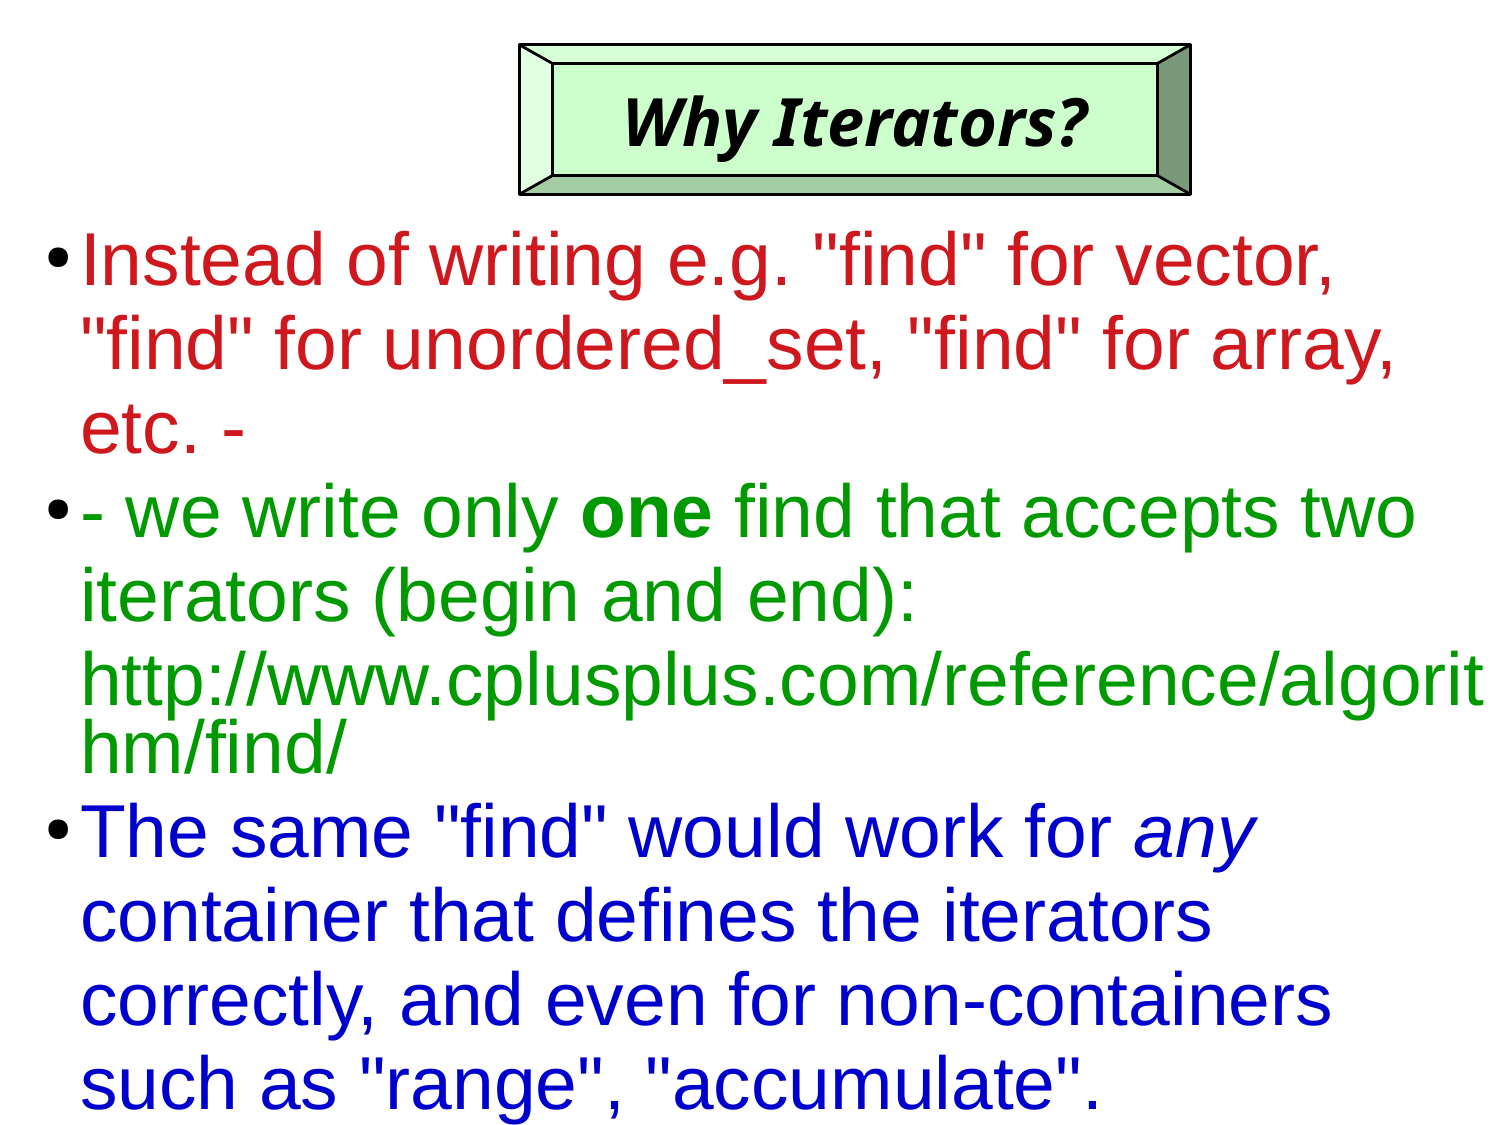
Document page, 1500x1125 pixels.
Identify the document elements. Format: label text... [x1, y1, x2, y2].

text_box Instead of writing e.g. "find" for vector, "find" for unordered_set, "find" for array, etc. - - we write only one find that accepts two iterators (begin and end): http://www.cplusplus.com/reference/algorithm/find/ The same "find" would work for any container that defines the iterators correctly, and even for non-containers such as "range", "accumulate". [30, 210, 1500, 1125]
picture [517, 43, 1201, 200]
text_box Why Iterators? [577, 69, 1133, 170]
